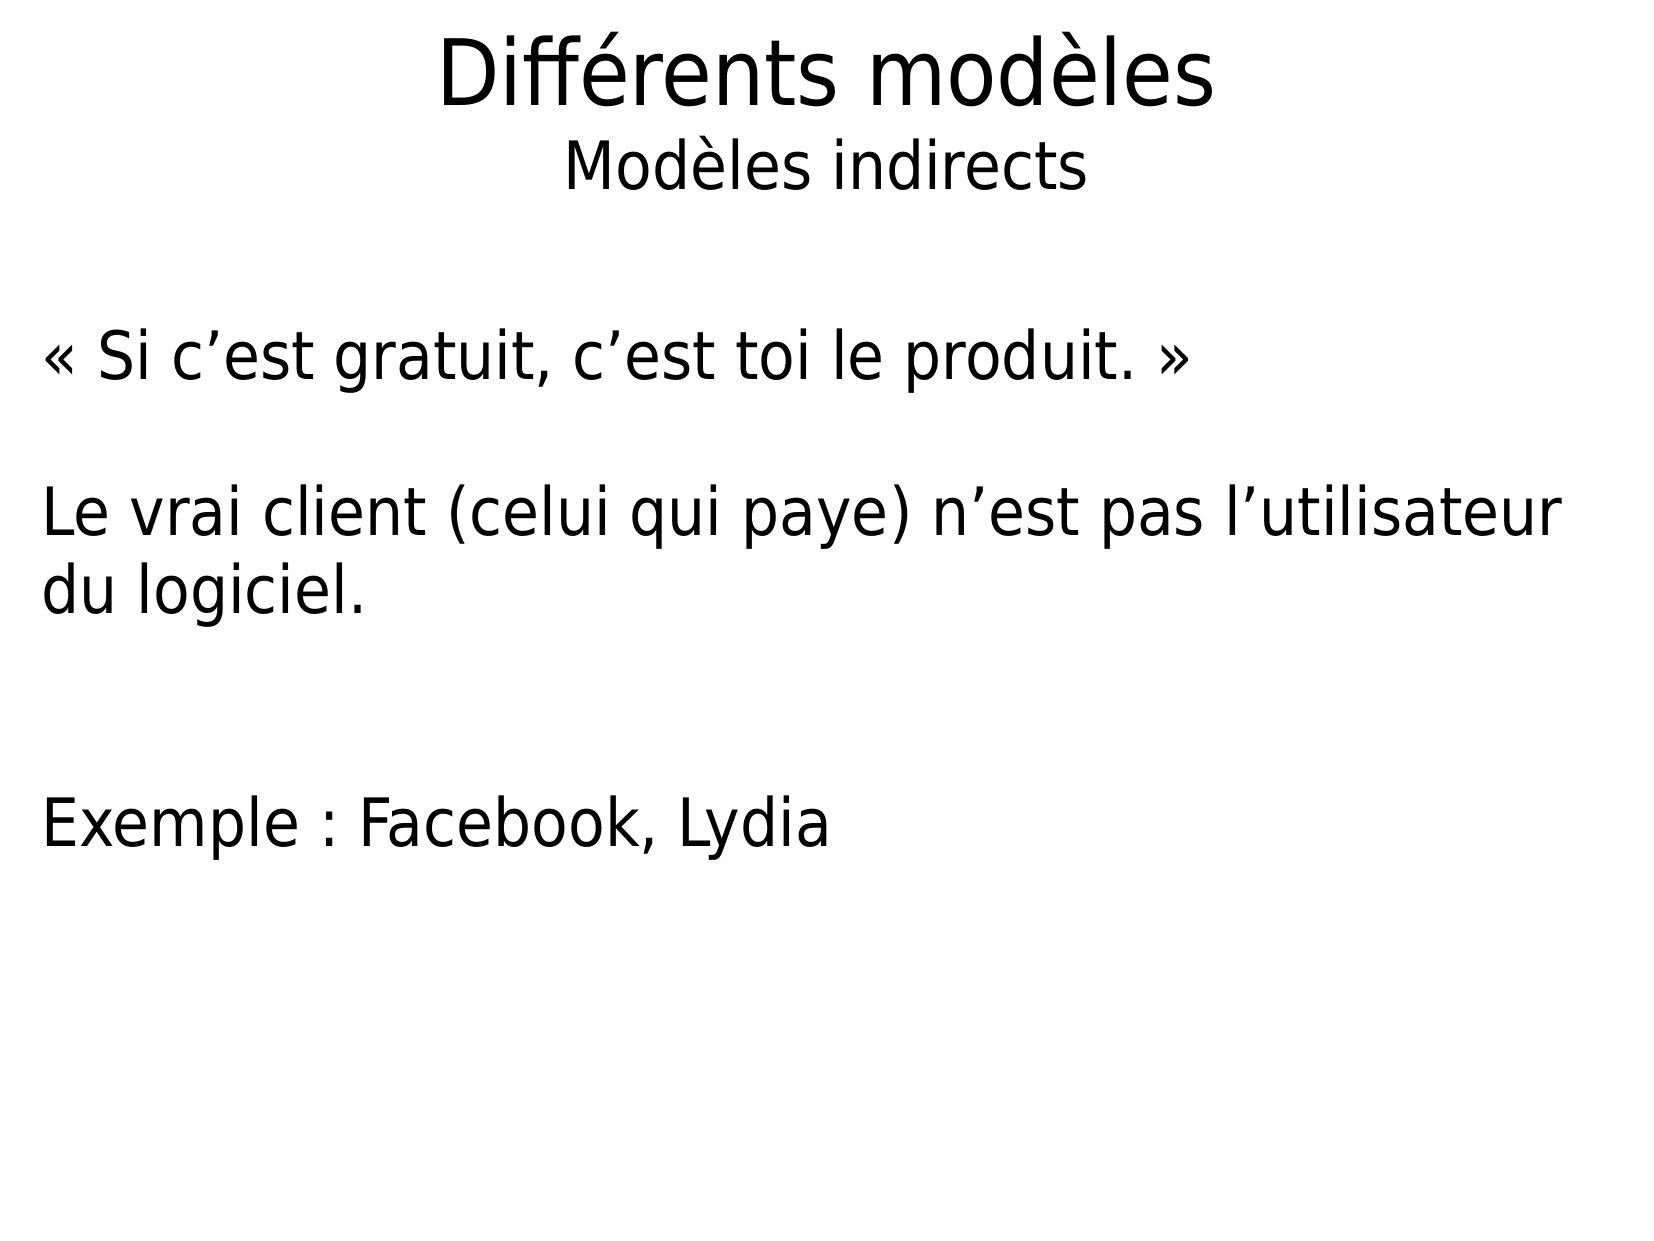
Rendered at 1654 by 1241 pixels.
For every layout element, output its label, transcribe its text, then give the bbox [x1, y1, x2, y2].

title « Si c’est gratuit, c’est toi le produit. » Le vrai client (celui qui paye) n’est pas l’utilisateur du logiciel. Exemple : Facebook, Lydia [41, 240, 1613, 1201]
title Différents modèles Modèles indirects [41, 12, 1613, 214]
